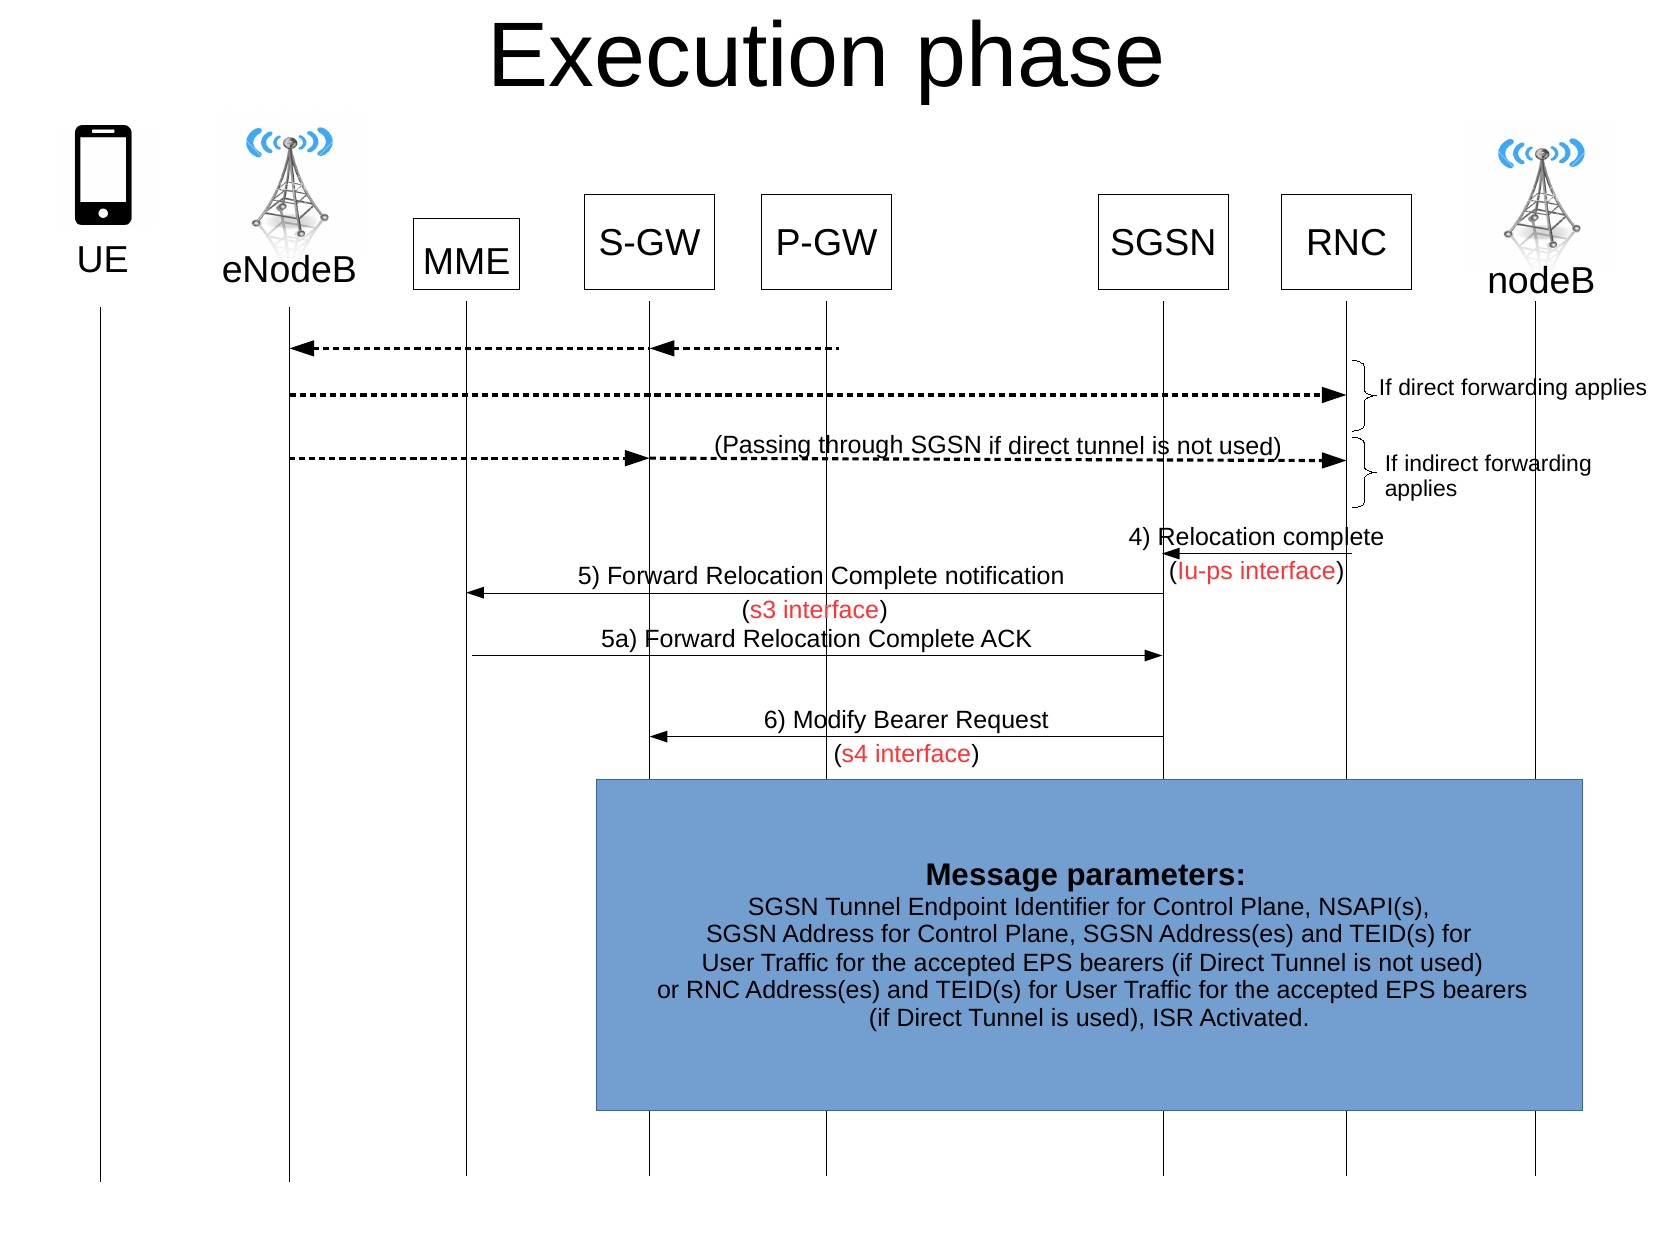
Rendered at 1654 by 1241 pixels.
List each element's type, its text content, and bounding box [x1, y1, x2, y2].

text_box MME [413, 218, 520, 290]
picture [218, 111, 361, 261]
text_box Message parameters: SGSN Tunnel Endpoint Identifier for Control Plane, NSAPI(s), SGSN Address for Control Plane, SGSN Address(es) and TEID(s) for User Traffic for the accepted EPS bearers (if Direct Tunnel is not used) or RNC Address(es) and TEID(s) for User Traffic for the accepted EPS bearers (if Direct Tunnel is used), ISR Activated. [596, 779, 1583, 1111]
title Execution phase [82, 2, 1571, 106]
text_box S-GW [584, 194, 715, 290]
text_box If direct forwarding applies [1364, 366, 1654, 408]
text_box RNC [1281, 194, 1412, 290]
picture [1470, 122, 1613, 272]
text_box SGSN [1098, 194, 1229, 290]
text_box If indirect forwarding applies [1370, 442, 1654, 510]
picture [53, 125, 153, 225]
text_box P-GW [761, 194, 892, 290]
